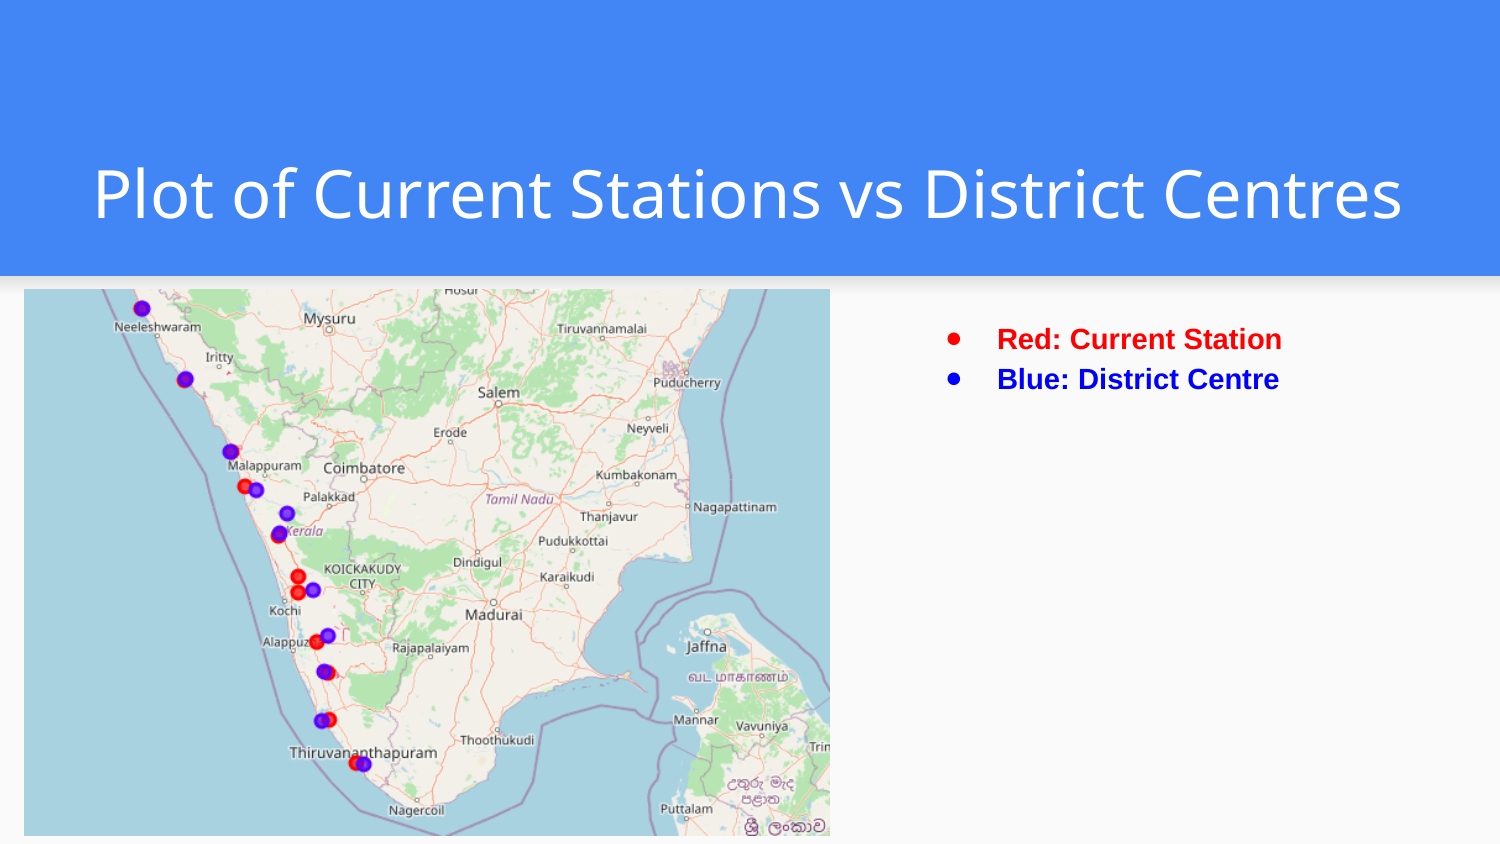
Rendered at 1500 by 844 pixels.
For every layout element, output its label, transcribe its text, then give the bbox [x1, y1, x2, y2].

picture [24, 289, 830, 837]
title Plot of Current Stations vs District Centres [77, 121, 1427, 248]
text_box Red: Current Station Blue: District Centre [907, 299, 1400, 792]
